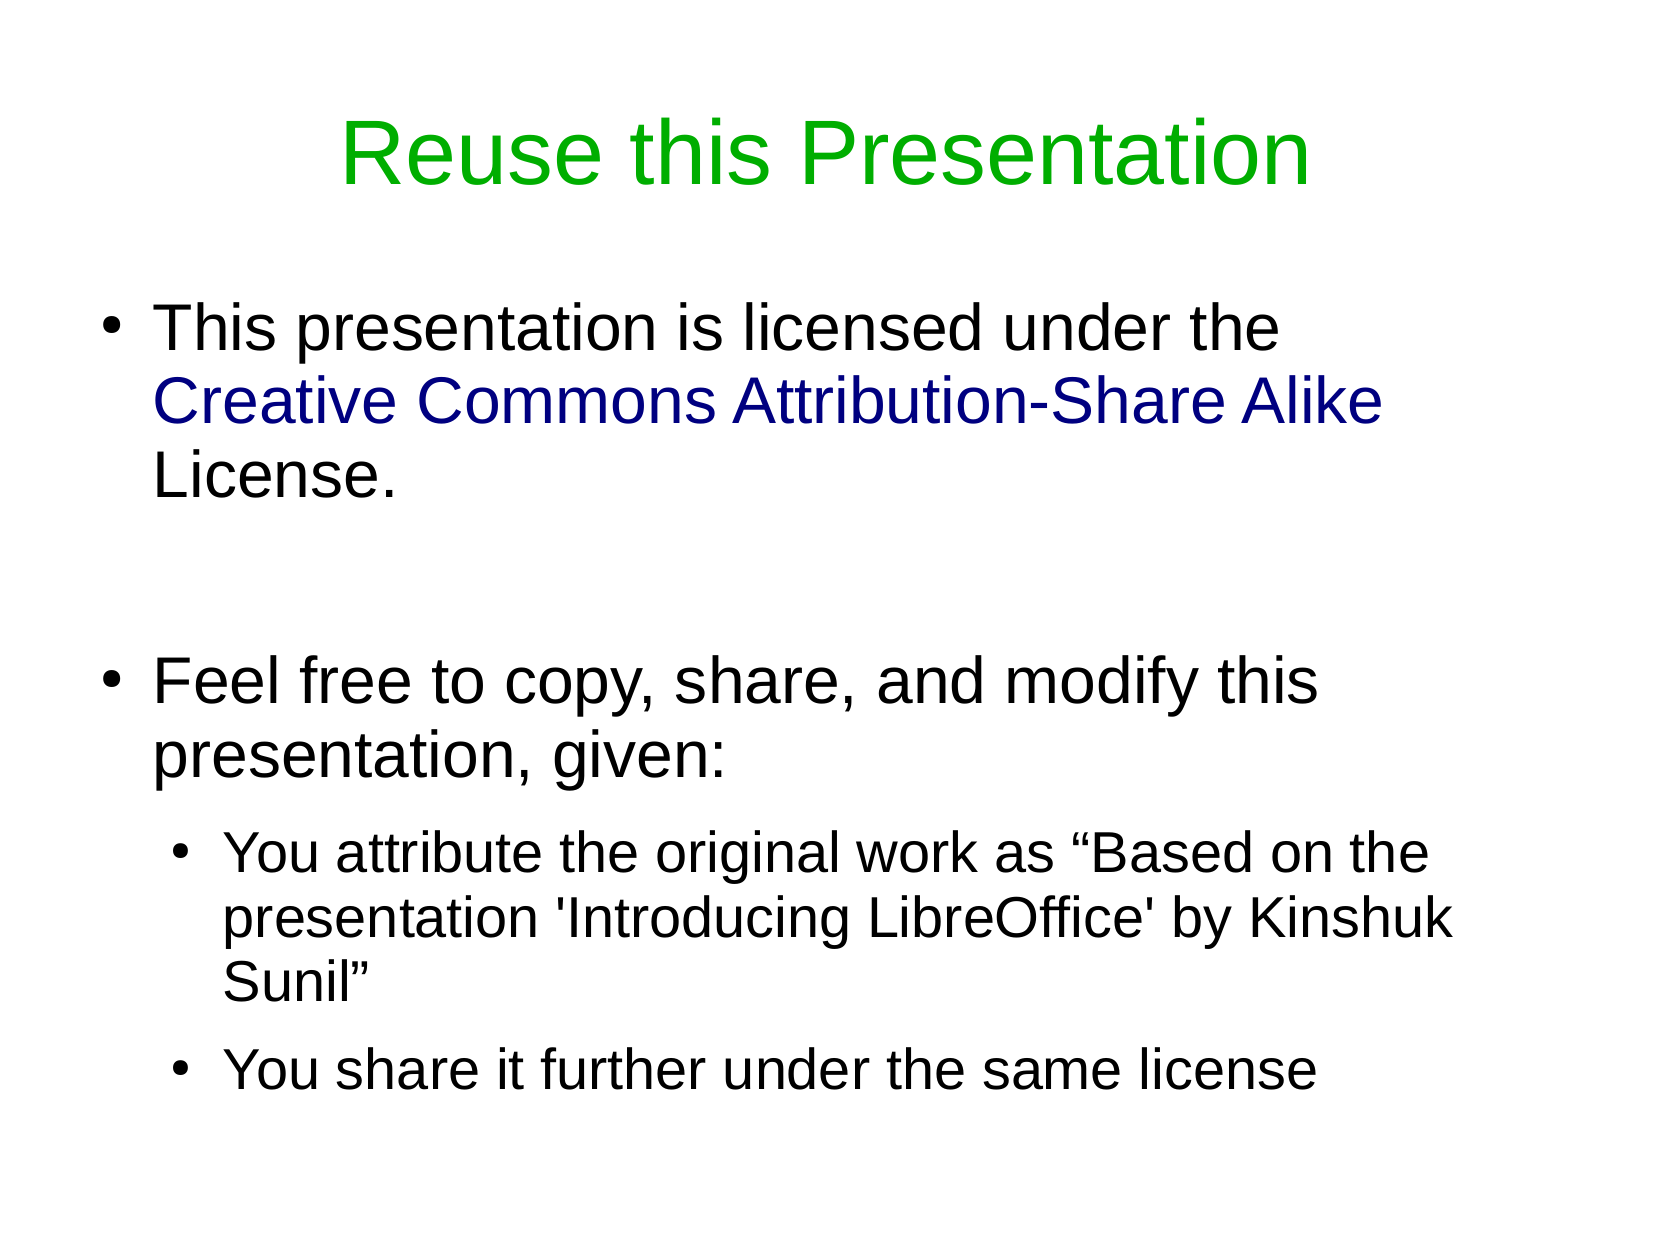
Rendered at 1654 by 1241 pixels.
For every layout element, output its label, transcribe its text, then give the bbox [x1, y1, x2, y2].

title Reuse this Presentation [82, 49, 1571, 257]
list This presentation is licensed under the Creative Commons Attribution-Share Alike License. Feel free to copy, share, and modify this presentation, given: You attribute the original work as “Based on the presentation 'Introducing LibreOffice' by Kinshuk Sunil” You share it further under the same license [82, 290, 1571, 1109]
